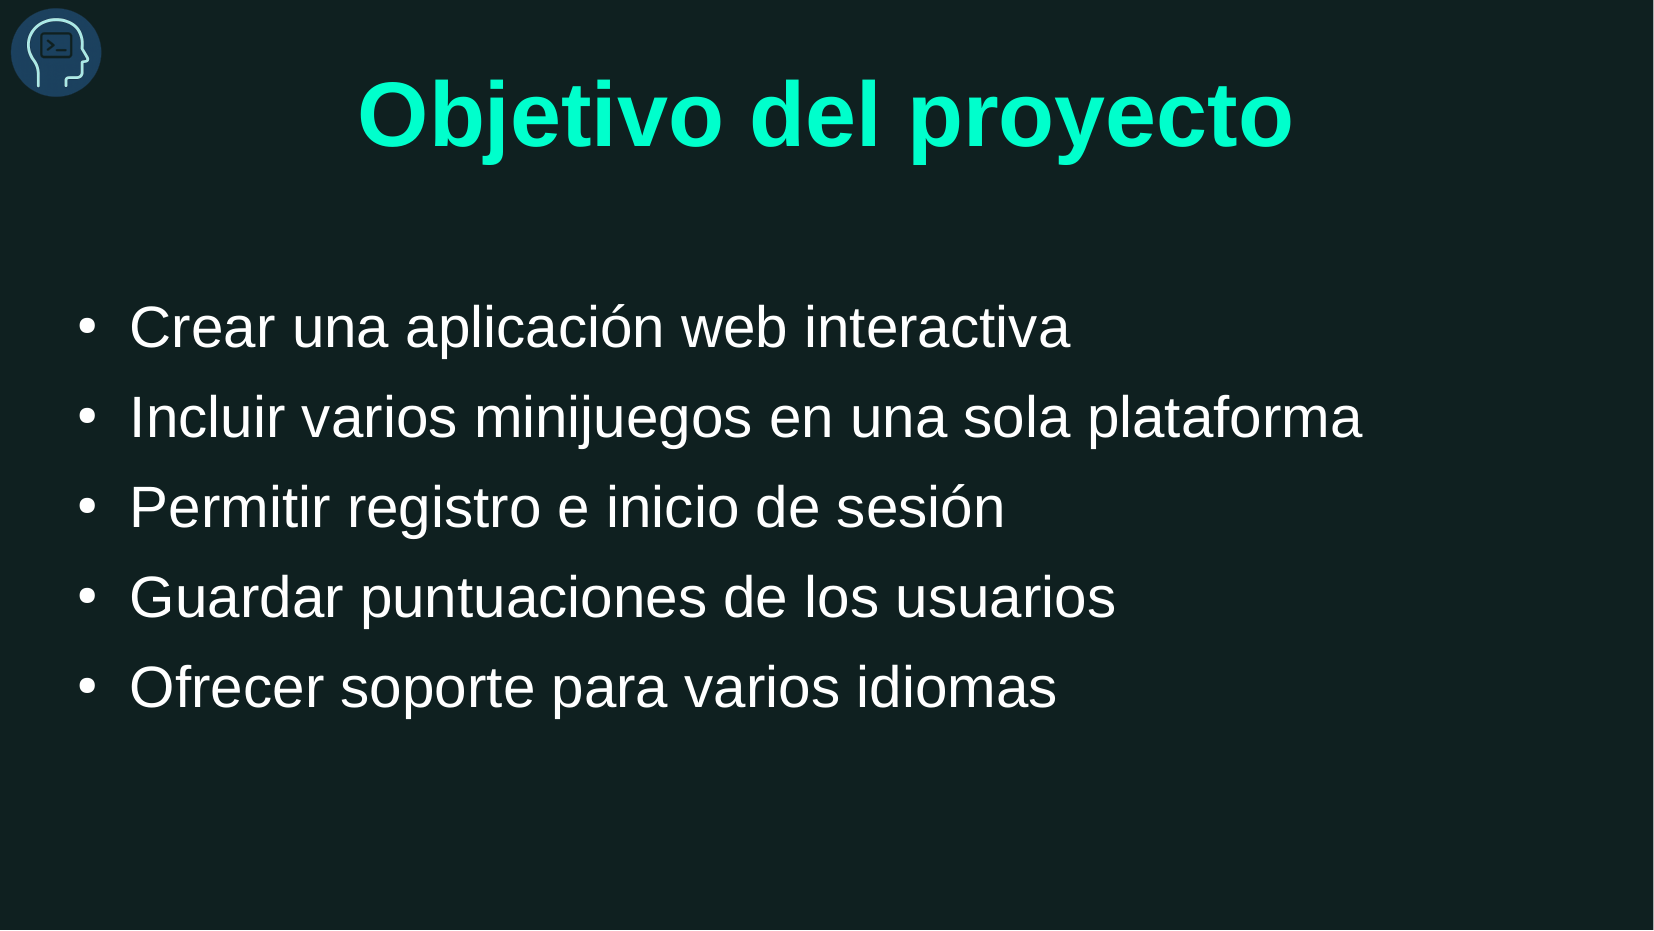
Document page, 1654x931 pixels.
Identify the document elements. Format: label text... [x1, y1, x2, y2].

title Objetivo del proyecto [82, 37, 1571, 193]
list Crear una aplicación web interactiva Incluir varios minijuegos en una sola plataforma Permitir registro e inicio de sesión Guardar puntuaciones de los usuarios Ofrecer soporte para varios idiomas [59, 295, 1548, 835]
picture [0, 0, 130, 130]
